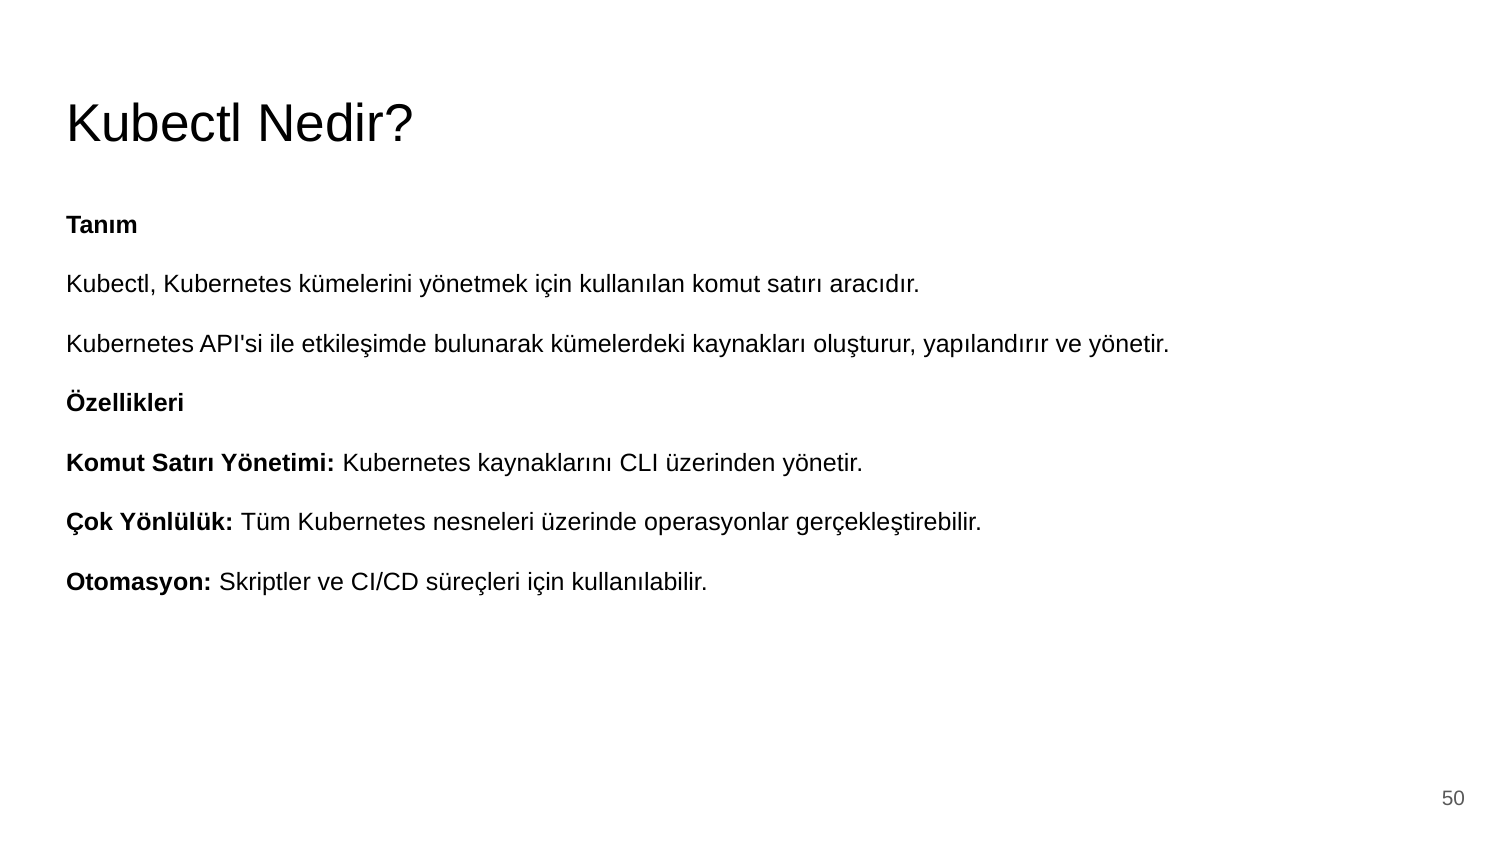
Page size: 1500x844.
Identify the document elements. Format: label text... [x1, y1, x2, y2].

title Kubectl Nedir? [51, 72, 1449, 167]
slide_number <number> [1389, 764, 1480, 830]
list Tanım Kubectl, Kubernetes kümelerini yönetmek için kullanılan komut satırı aracıdır. Kubernetes API'si ile etkileşimde bulunarak kümelerdeki kaynakları oluşturur, yapılandırır ve yönetir. Özellikleri Komut Satırı Yönetimi: Kubernetes kaynaklarını CLI üzerinden yönetir. Çok Yönlülük: Tüm Kubernetes nesneleri üzerinde operasyonlar gerçekleştirebilir. Otomasyon: Skriptler ve CI/CD süreçleri için kullanılabilir. [51, 189, 1449, 750]
